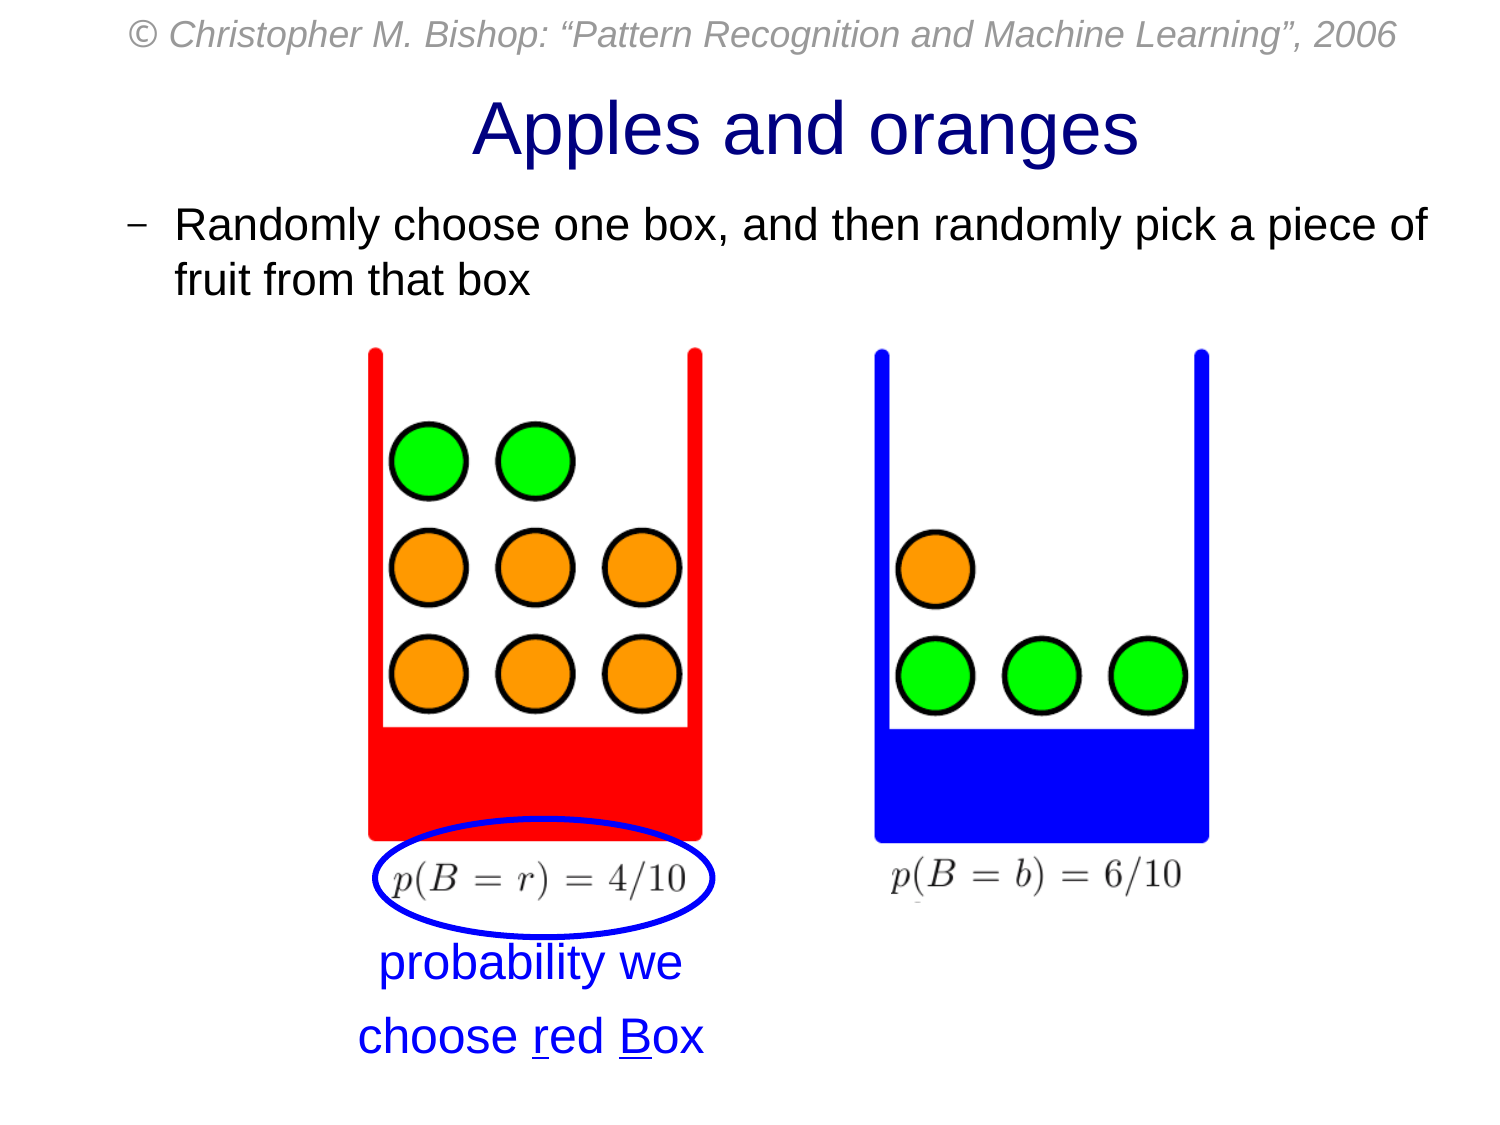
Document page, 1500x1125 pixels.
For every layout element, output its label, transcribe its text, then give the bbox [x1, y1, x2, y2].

picture [367, 346, 705, 845]
list Randomly choose one box, and then randomly pick a piece of fruit from that box [37, 187, 1500, 1125]
picture [871, 345, 1213, 847]
picture [891, 853, 1183, 903]
text_box probability we choose red Box [342, 921, 720, 1072]
picture [413, 822, 674, 845]
title Apples and oranges [149, 90, 1463, 179]
picture [389, 854, 690, 902]
text_box © Christopher M. Bishop: “Pattern Recognition and Machine Learning”, 2006 [112, 0, 1500, 90]
